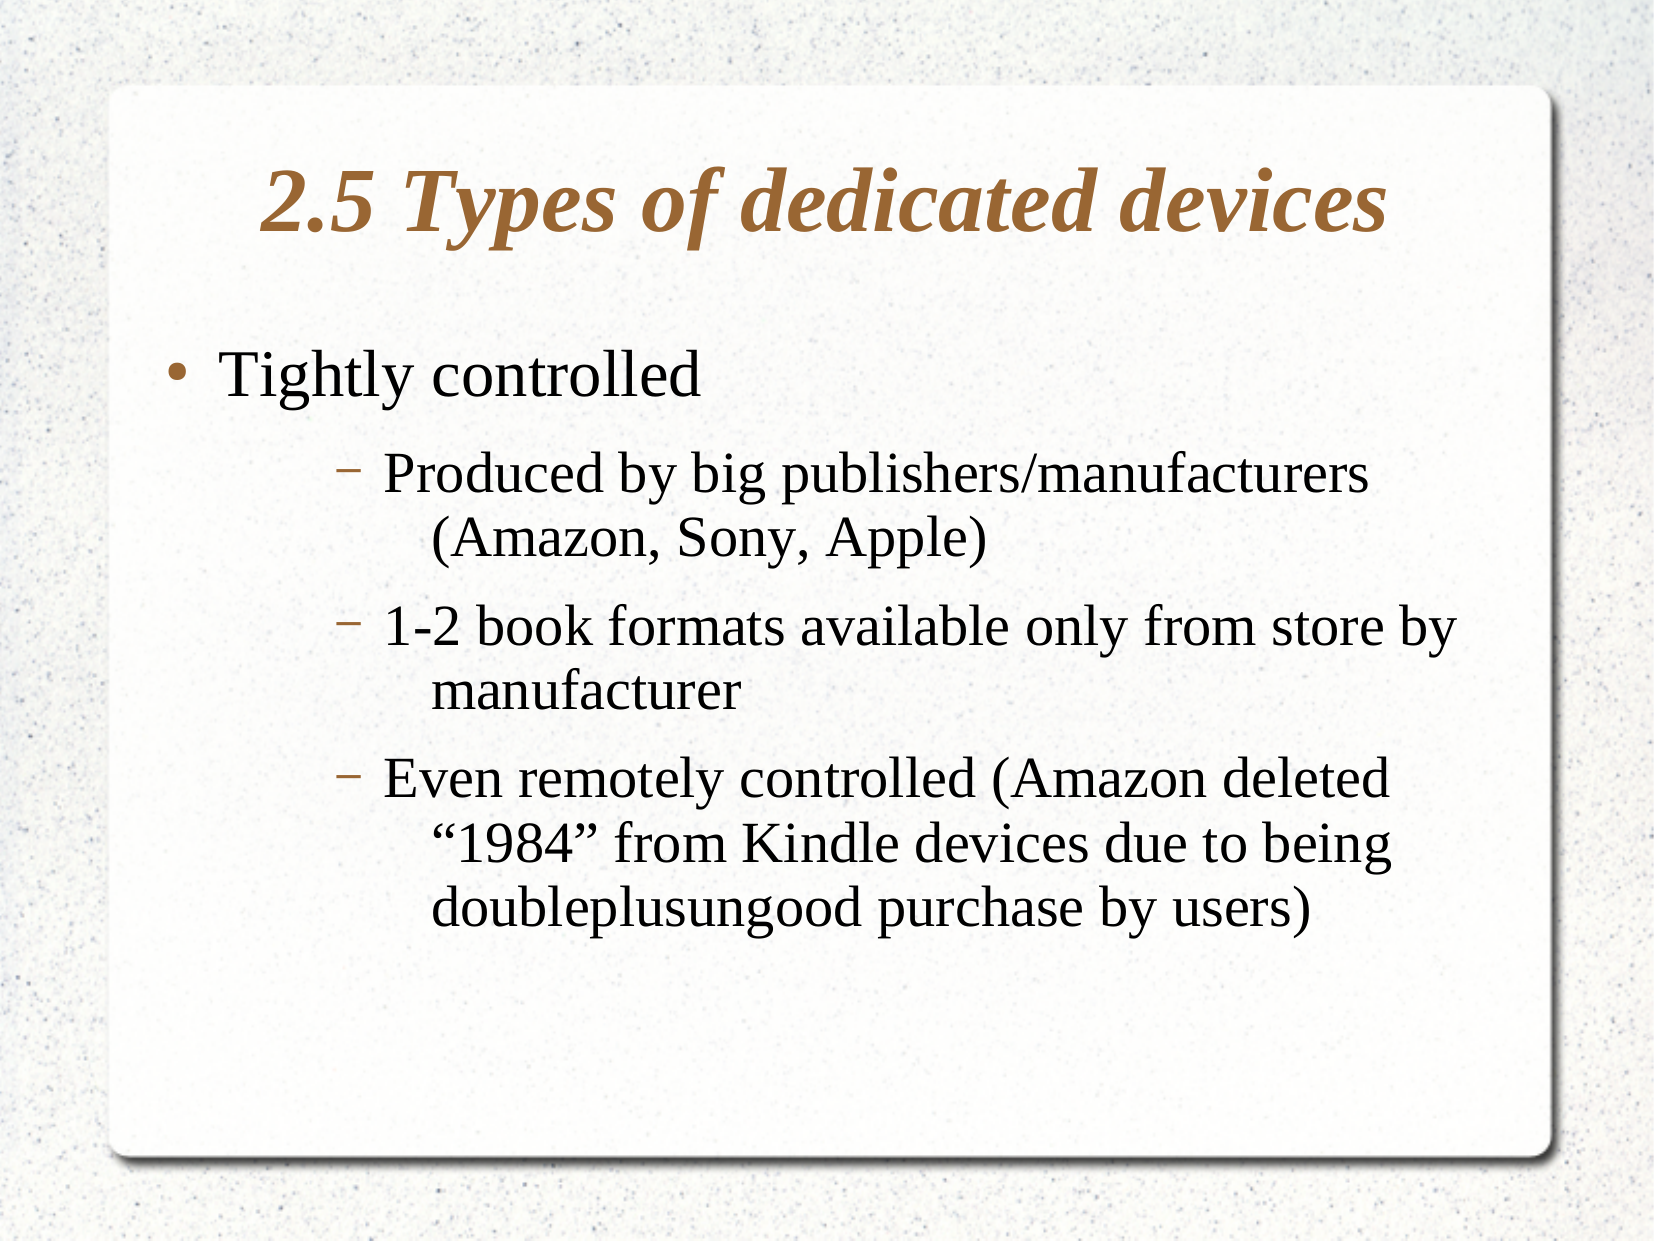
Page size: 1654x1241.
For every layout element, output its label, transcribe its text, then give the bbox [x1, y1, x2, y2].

title 2.5 Types of dedicated devices [118, 104, 1536, 297]
list Tightly controlled Produced by big publishers/manufacturers (Amazon, Sony, Apple) 1-2 book formats available only from store by manufacturer Even remotely controlled (Amazon deleted “1984” from Kindle devices due to being doubleplusungood purchase by users) [147, 336, 1506, 1141]
picture [0, 0, 1654, 1241]
